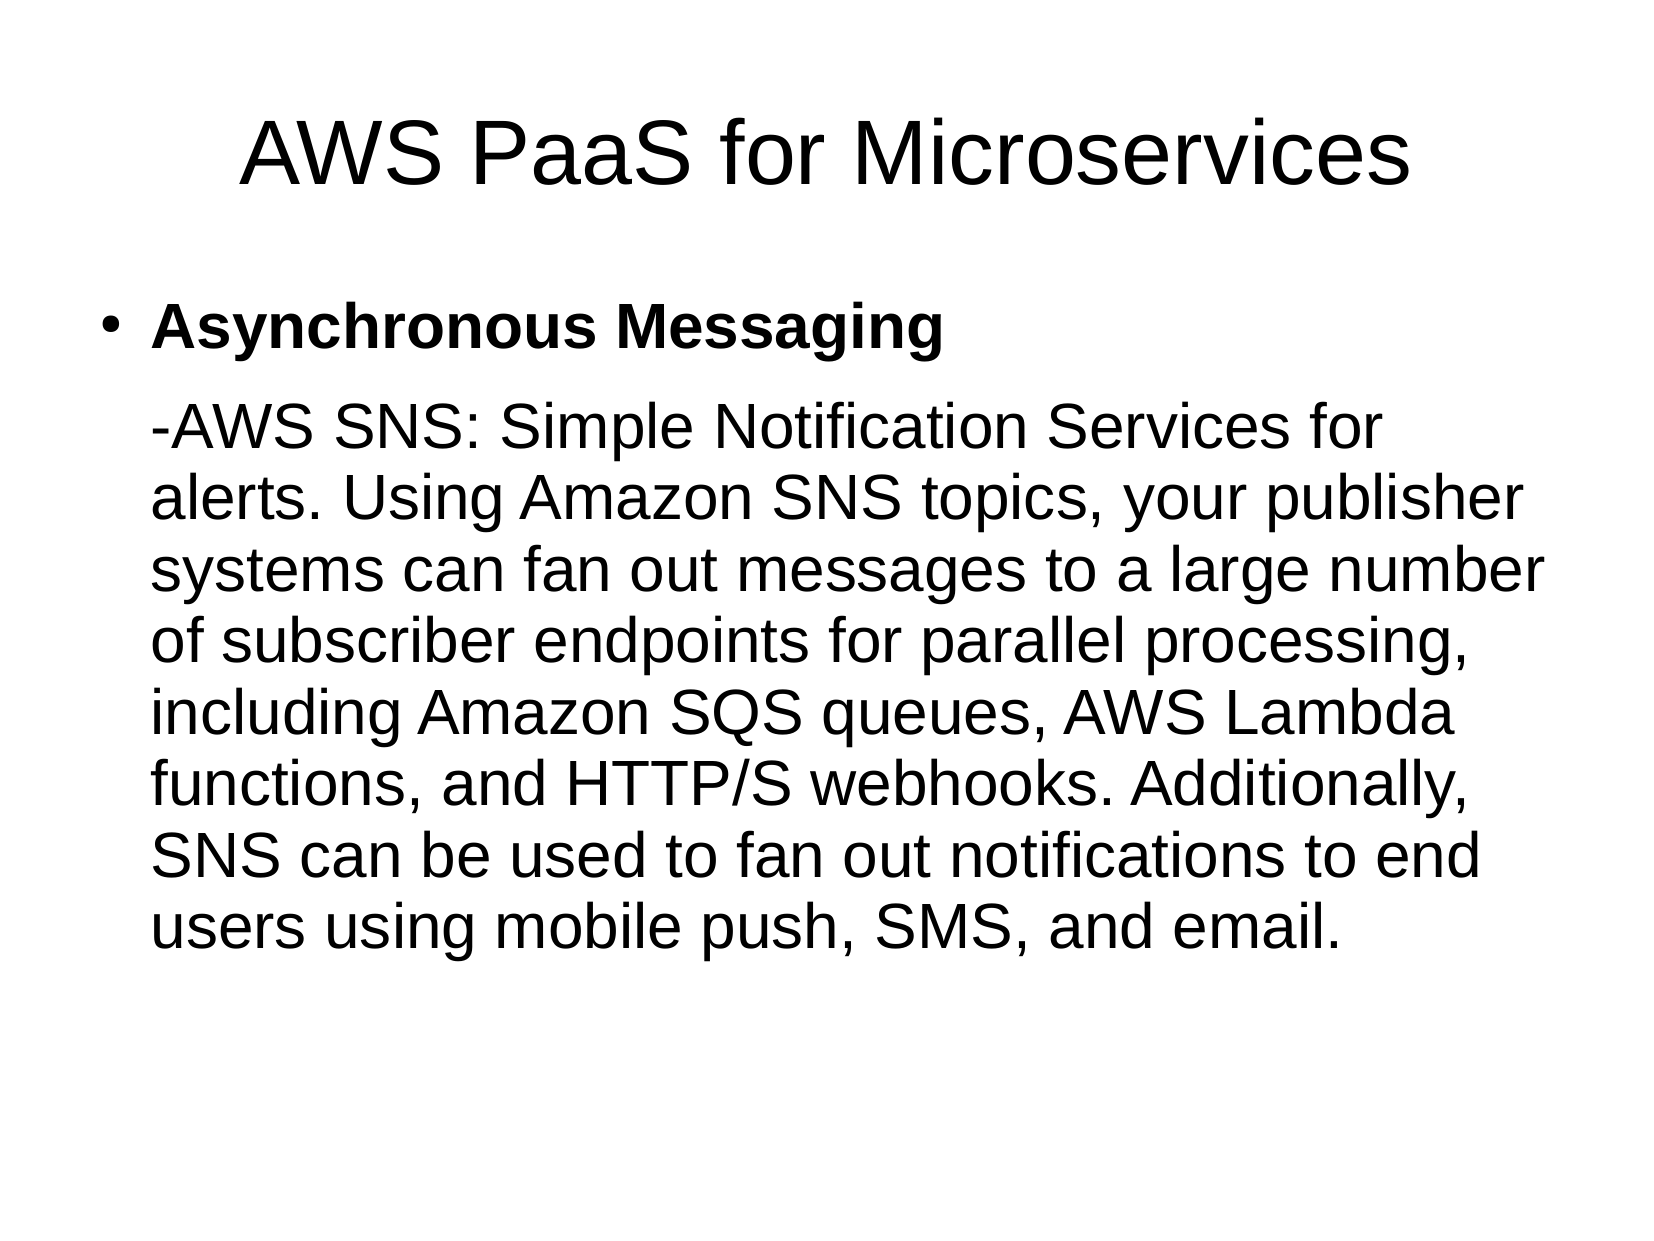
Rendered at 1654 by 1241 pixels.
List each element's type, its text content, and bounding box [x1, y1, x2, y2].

list Asynchronous Messaging -AWS SNS: Simple Notification Services for alerts. Using Amazon SNS topics, your publisher systems can fan out messages to a large number of subscriber endpoints for parallel processing, including Amazon SQS queues, AWS Lambda functions, and HTTP/S webhooks. Additionally, SNS can be used to fan out notifications to end users using mobile push, SMS, and email. [82, 290, 1571, 1010]
title AWS PaaS for Microservices [82, 49, 1571, 257]
